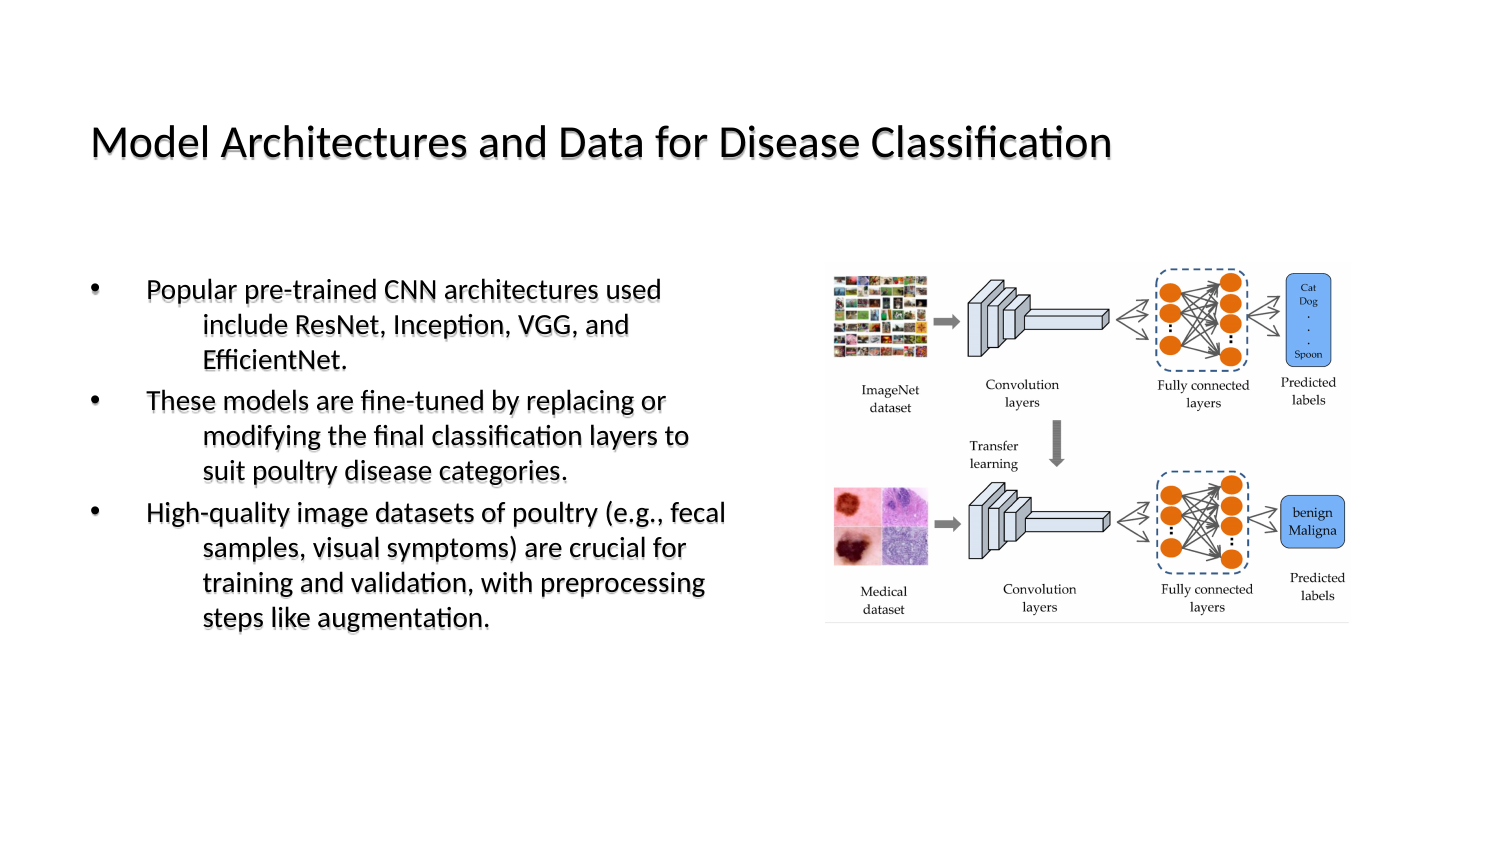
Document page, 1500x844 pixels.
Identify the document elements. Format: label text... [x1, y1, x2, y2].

list Popular pre-trained CNN architectures used include ResNet, Inception, VGG, and EfficientNet. These models are fine-tuned by replacing or modifying the final classification layers to suit poultry disease categories. High-quality image datasets of poultry (e.g., fecal samples, visual symptoms) are crucial for training and validation, with preprocessing steps like augmentation. [75, 262, 751, 844]
title Model Architectures and Data for Disease Classification [75, 45, 1426, 233]
picture [825, 262, 1351, 622]
